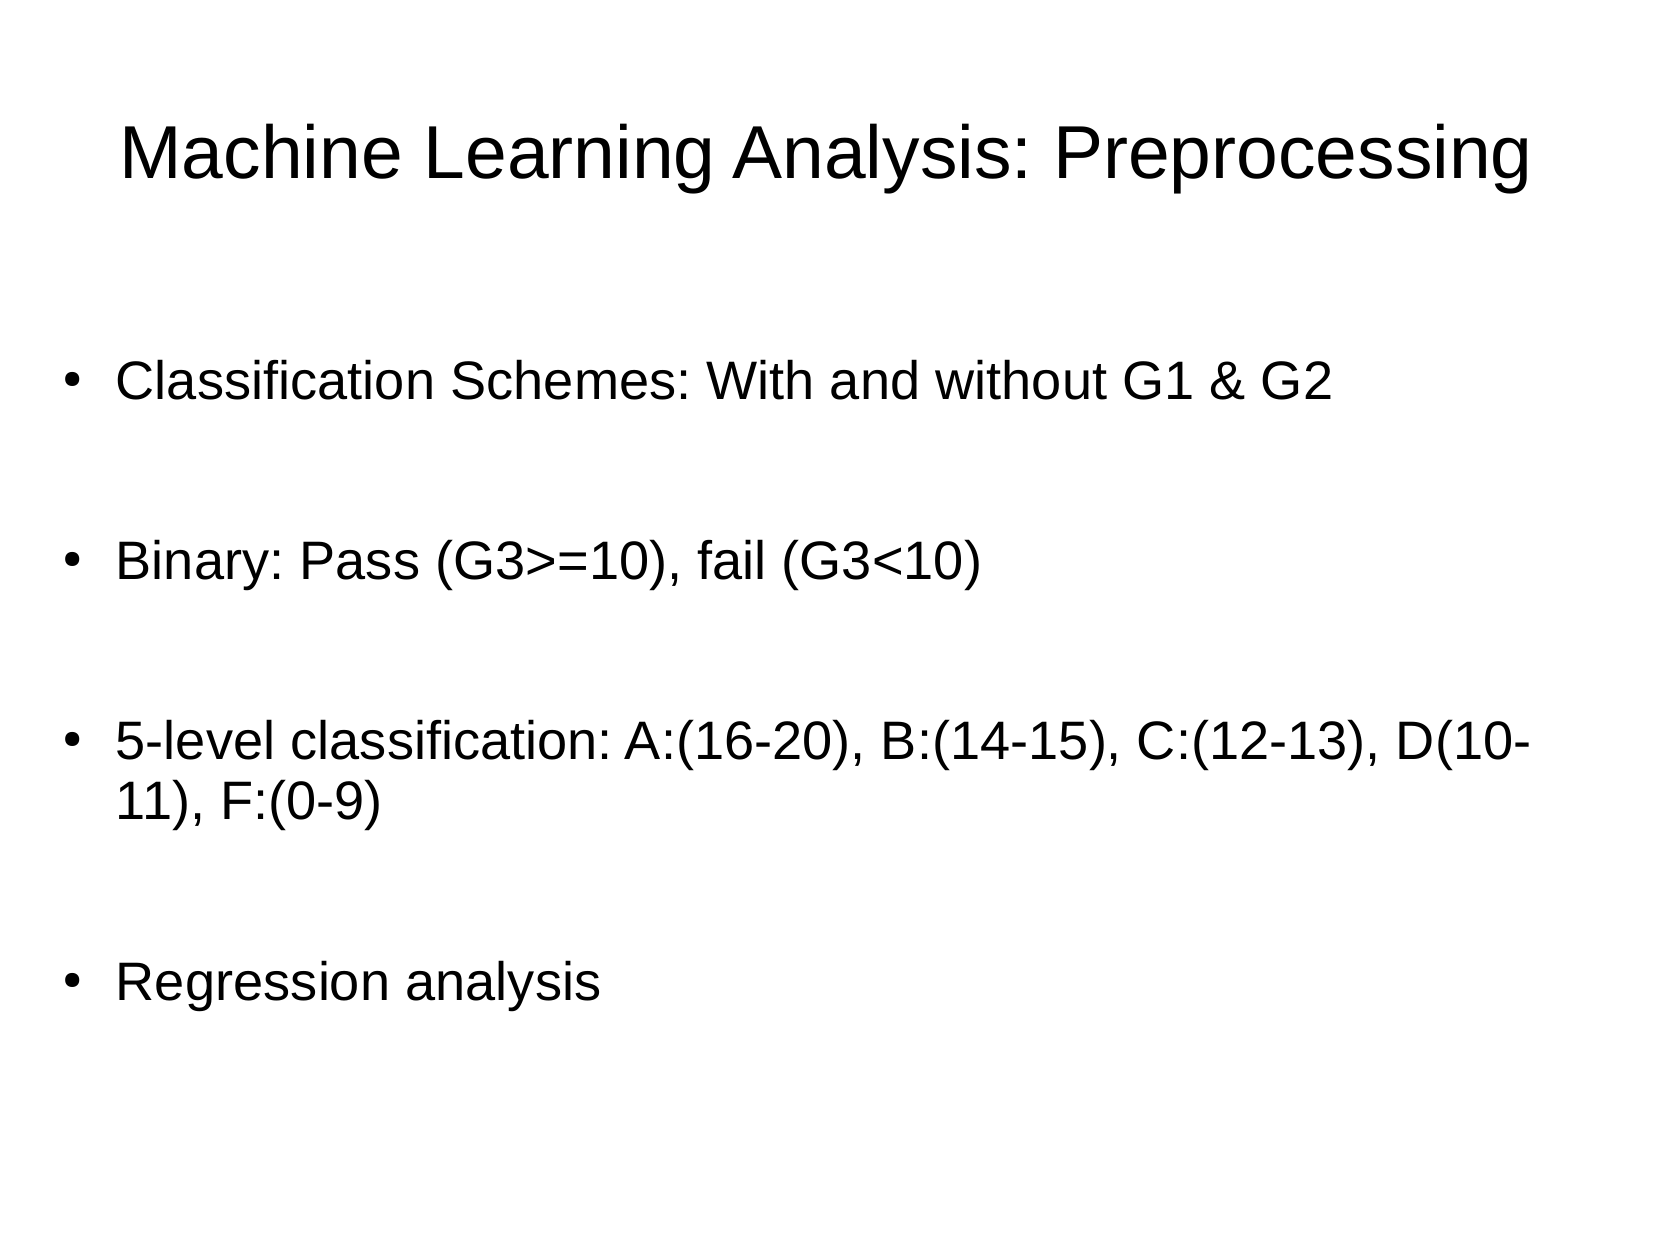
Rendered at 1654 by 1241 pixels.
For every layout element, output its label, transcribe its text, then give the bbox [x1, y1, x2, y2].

list Classification Schemes: With and without G1 & G2 Binary: Pass (G3>=10), fail (G3<10) 5-level classification: A:(16-20), B:(14-15), C:(12-13), D(10-11), F:(0-9) Regression analysis [45, 350, 1571, 1111]
title Machine Learning Analysis: Preprocessing [82, 49, 1571, 257]
